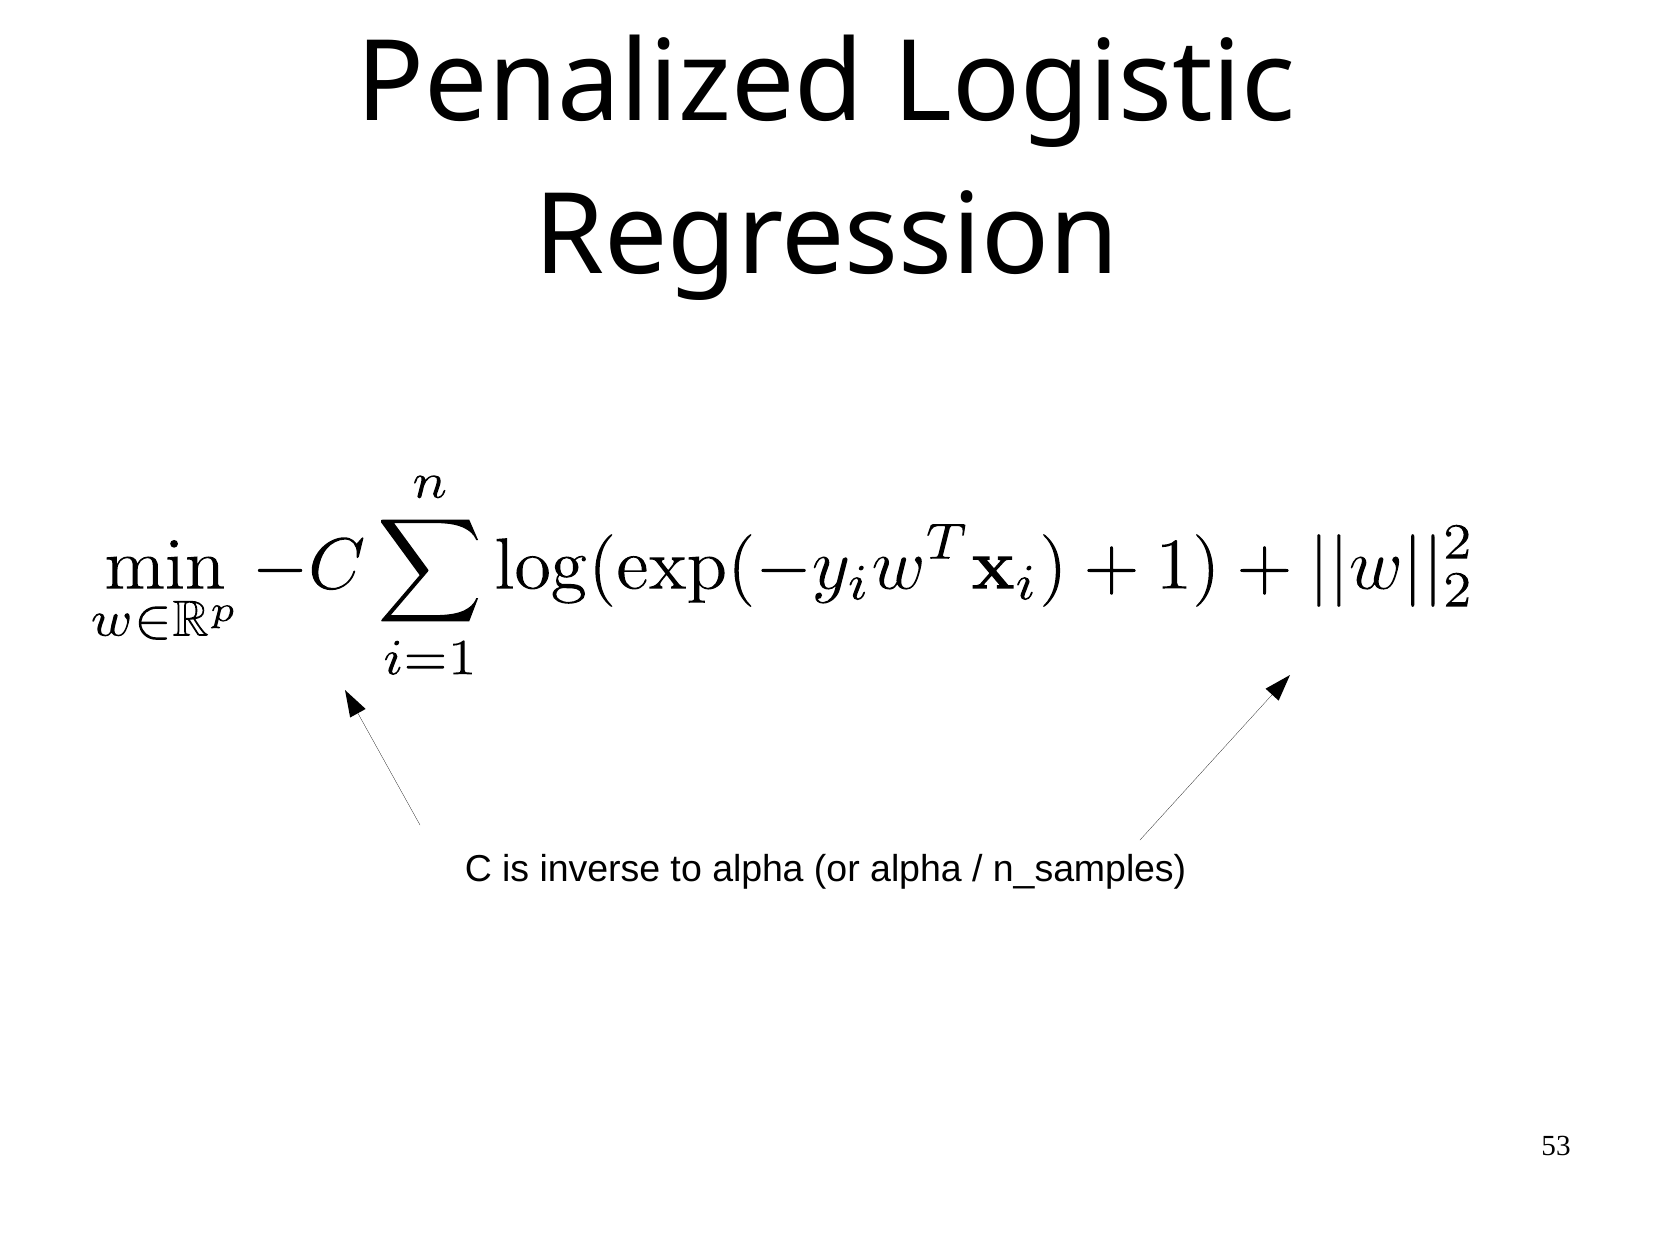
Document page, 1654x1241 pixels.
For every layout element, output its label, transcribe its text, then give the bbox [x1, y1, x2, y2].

text_box [90, 475, 1472, 676]
text_box C is inverse to alpha (or alpha / n_samples) [450, 840, 1441, 901]
title Penalized Logistic Regression [82, 49, 1571, 257]
